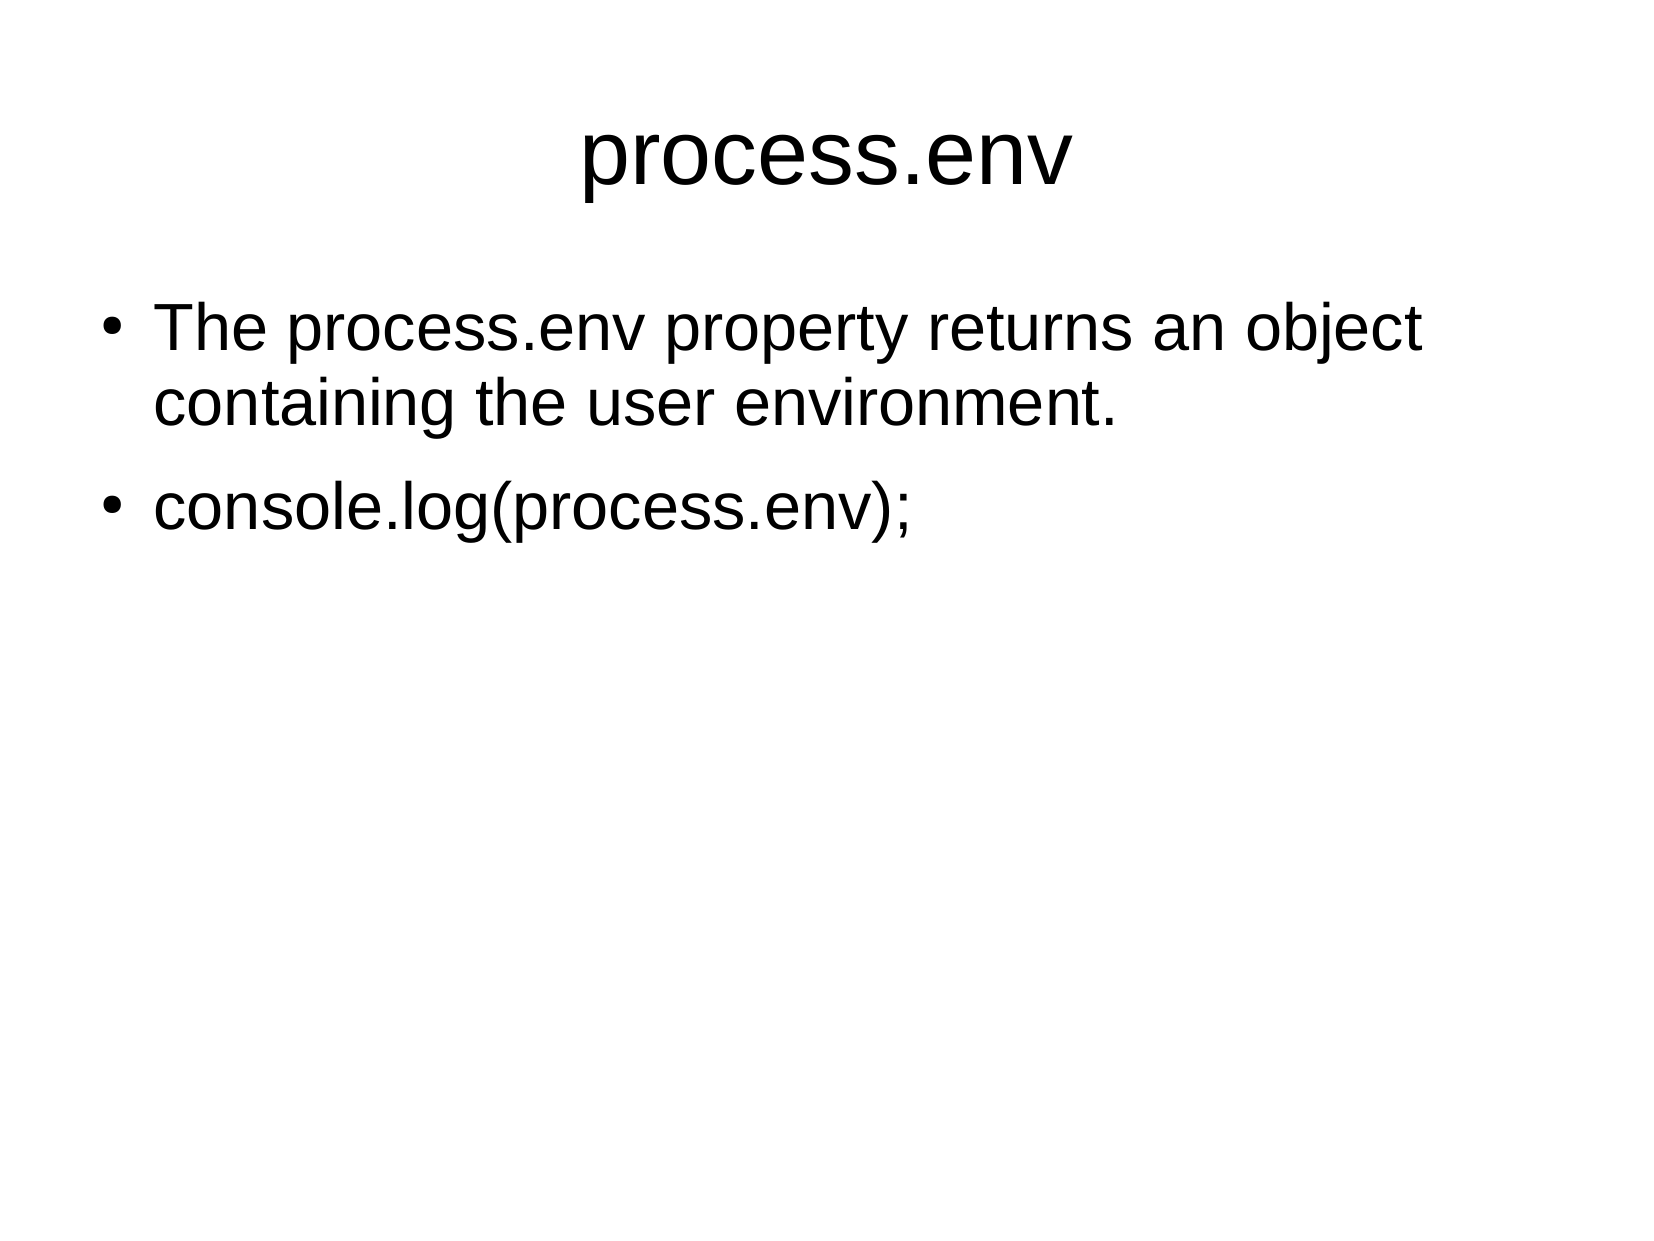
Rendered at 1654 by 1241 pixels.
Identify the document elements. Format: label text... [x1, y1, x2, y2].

title process.env [82, 49, 1571, 257]
list The process.env property returns an object containing the user environment. console.log(process.env); [82, 290, 1571, 1010]
